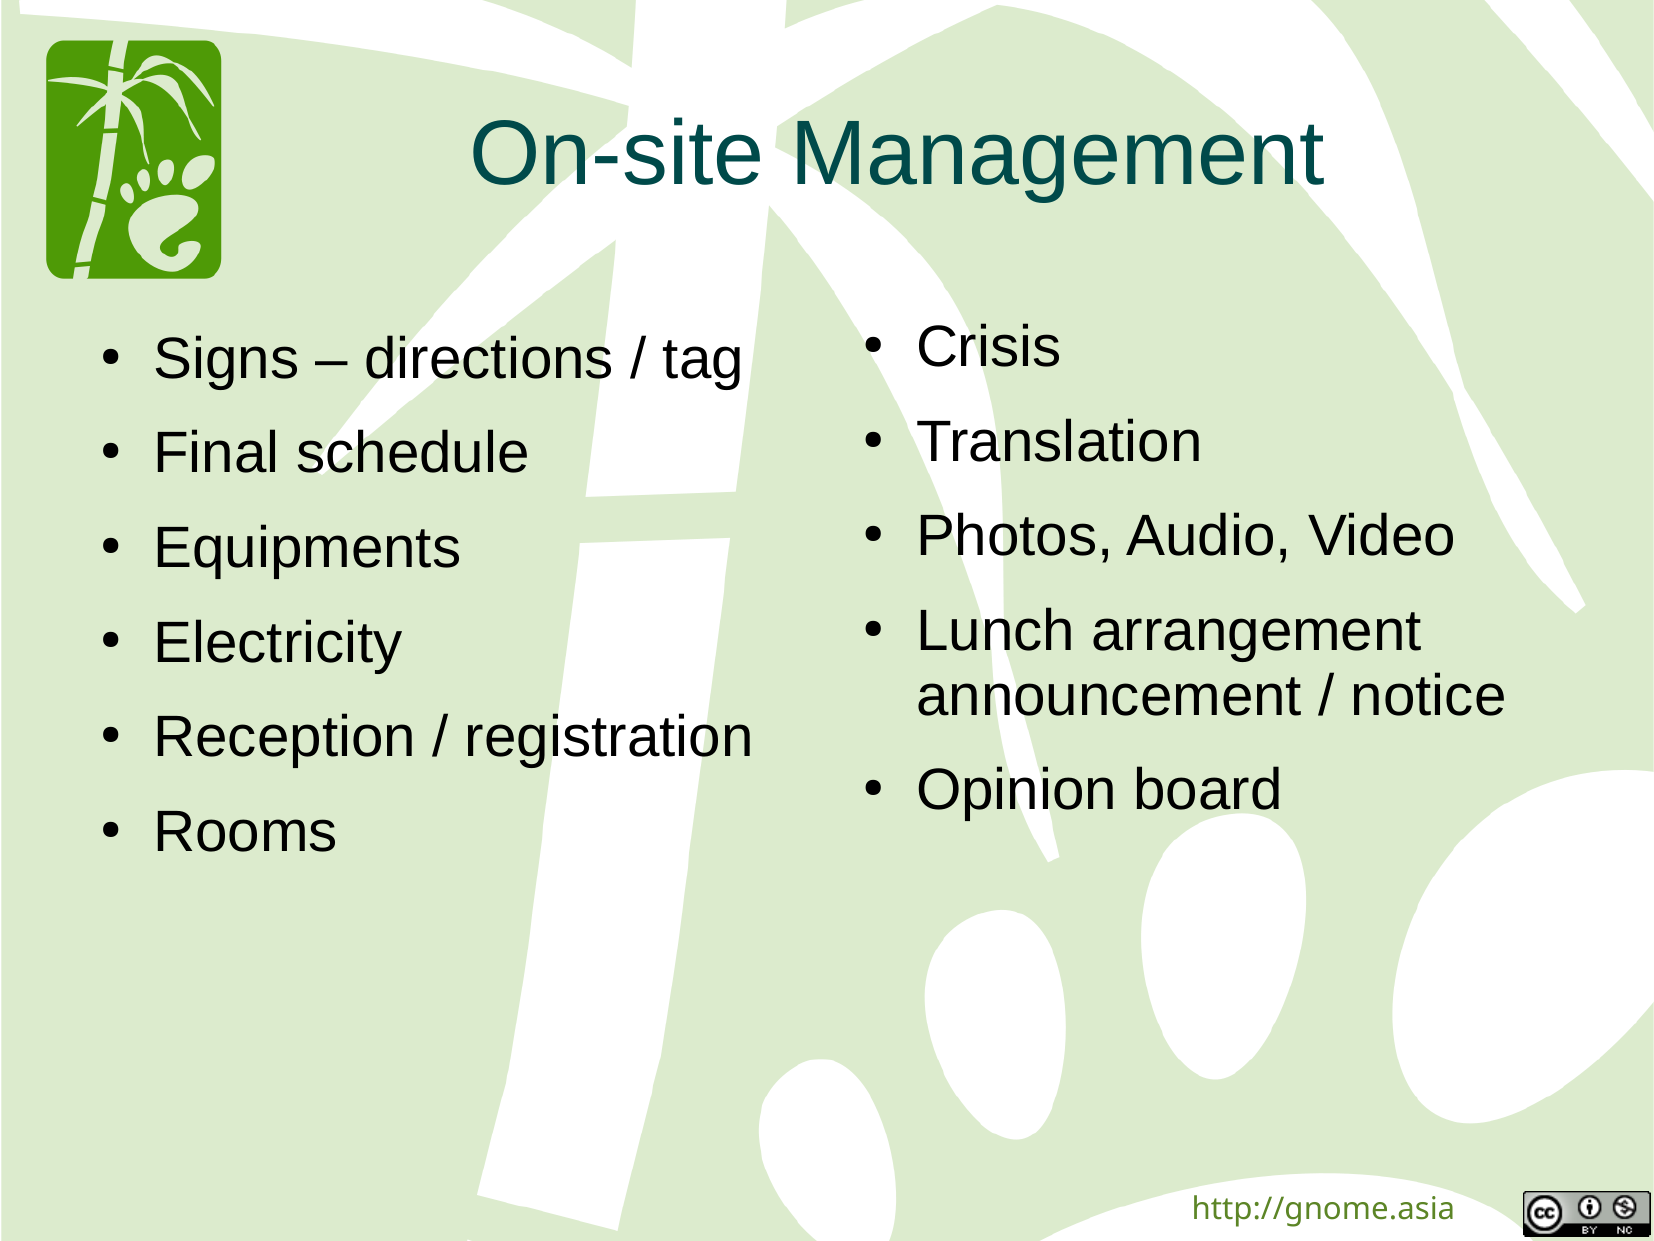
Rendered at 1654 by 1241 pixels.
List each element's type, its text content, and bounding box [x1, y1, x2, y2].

list Signs – directions / tag Final schedule Equipments Electricity Reception / registration Rooms [82, 325, 809, 1145]
list Crisis Translation Photos, Audio, Video Lunch arrangement announcement / notice Opinion board [845, 313, 1572, 1133]
title On-site Management [225, 49, 1571, 257]
picture [0, 0, 1654, 1241]
